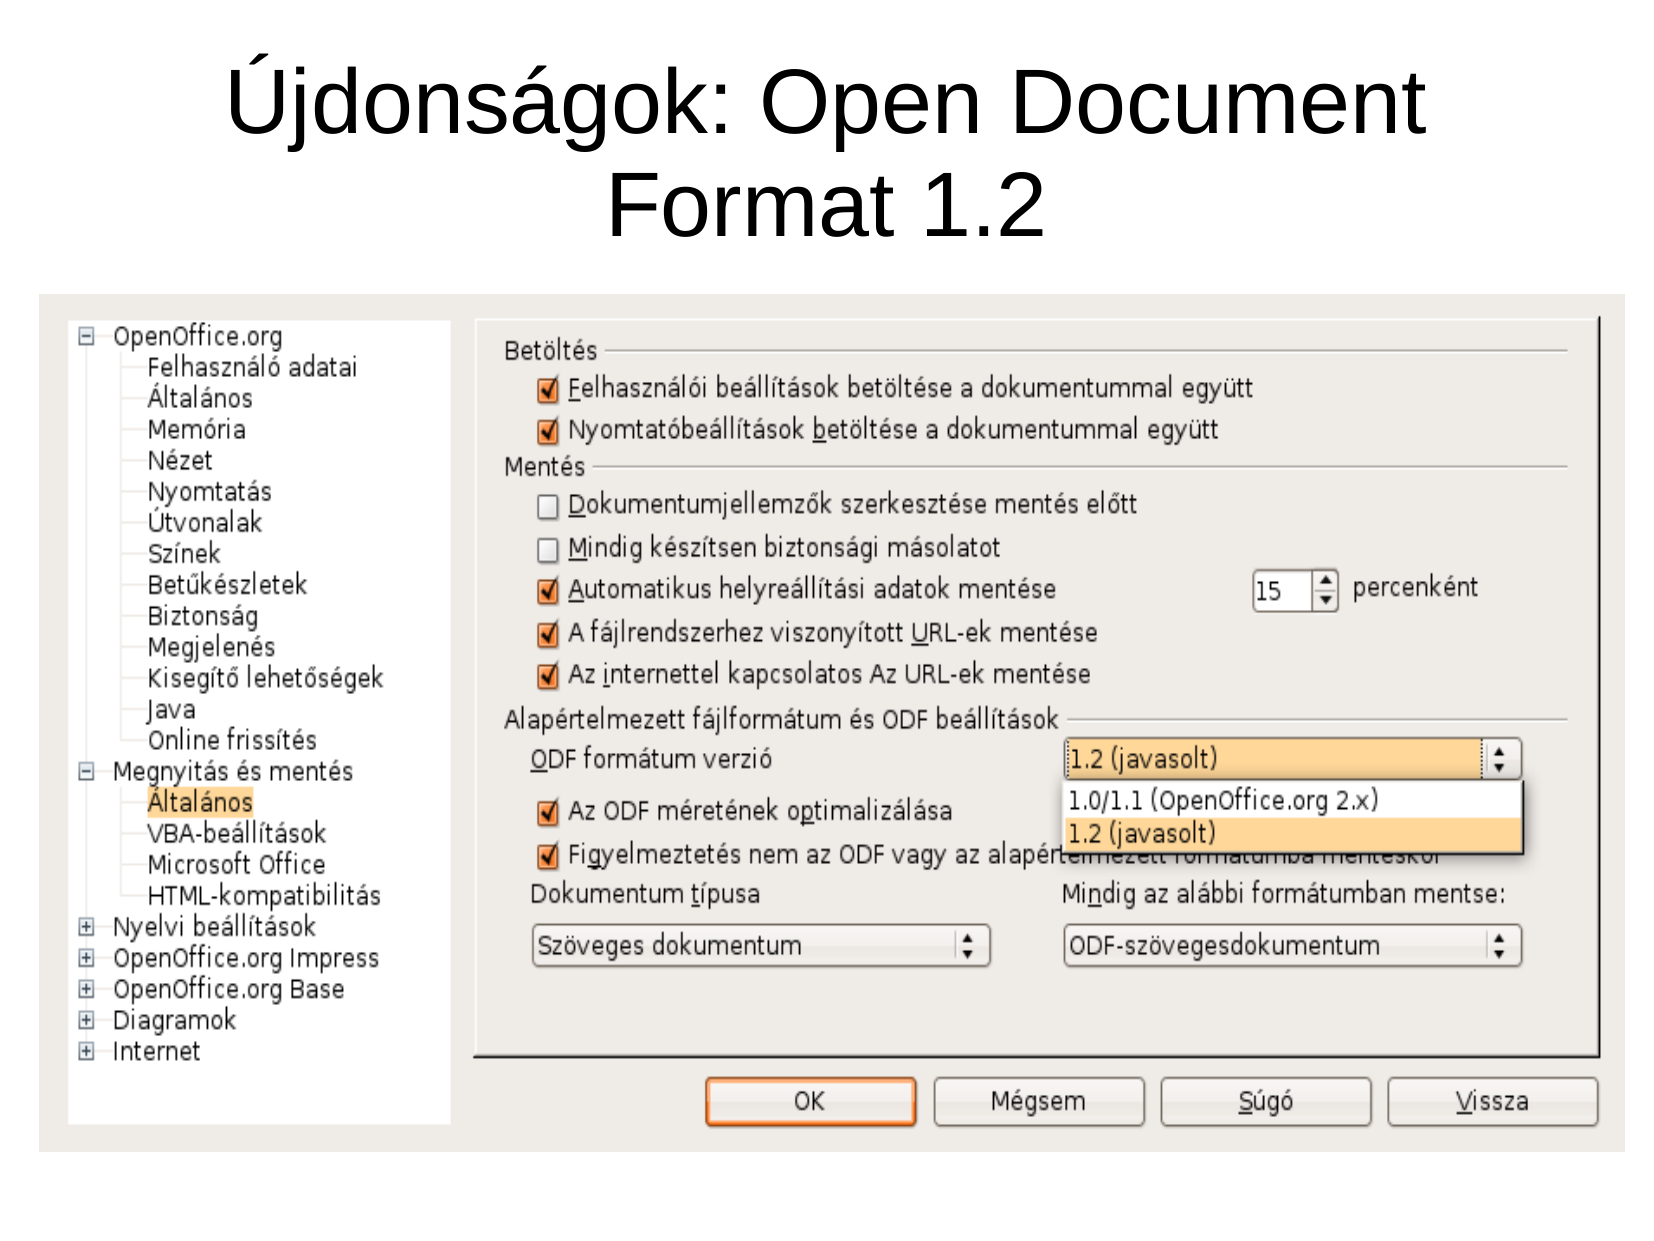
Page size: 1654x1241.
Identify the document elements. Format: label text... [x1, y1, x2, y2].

title Újdonságok: Open Document Format 1.2 [82, 50, 1571, 256]
picture [39, 294, 1625, 1152]
